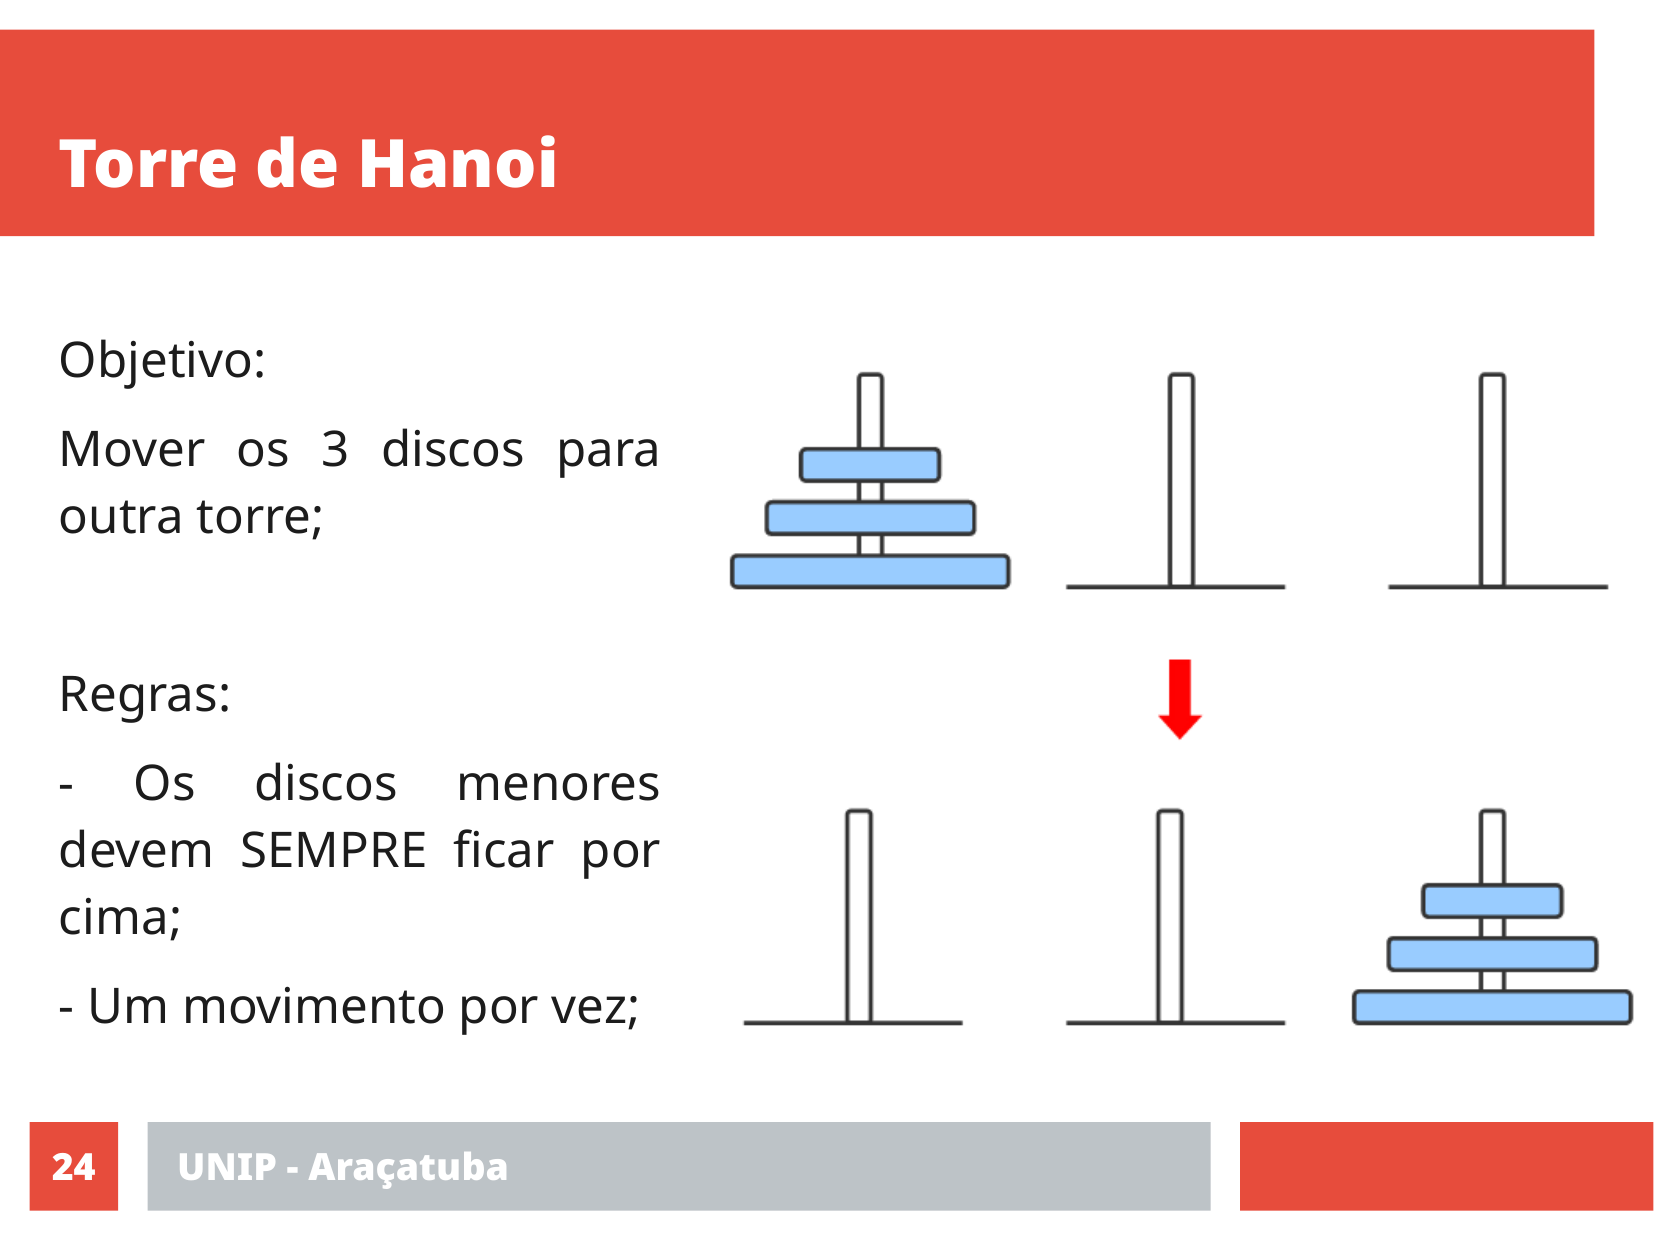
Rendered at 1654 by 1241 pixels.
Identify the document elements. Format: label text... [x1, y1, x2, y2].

picture [685, 302, 1654, 1063]
title Torre de Hanoi [59, 59, 1595, 207]
list Objetivo: Mover os 3 discos para outra torre; Regras: - Os discos menores devem SEMPRE ficar por cima; - Um movimento por vez; [59, 324, 662, 1093]
